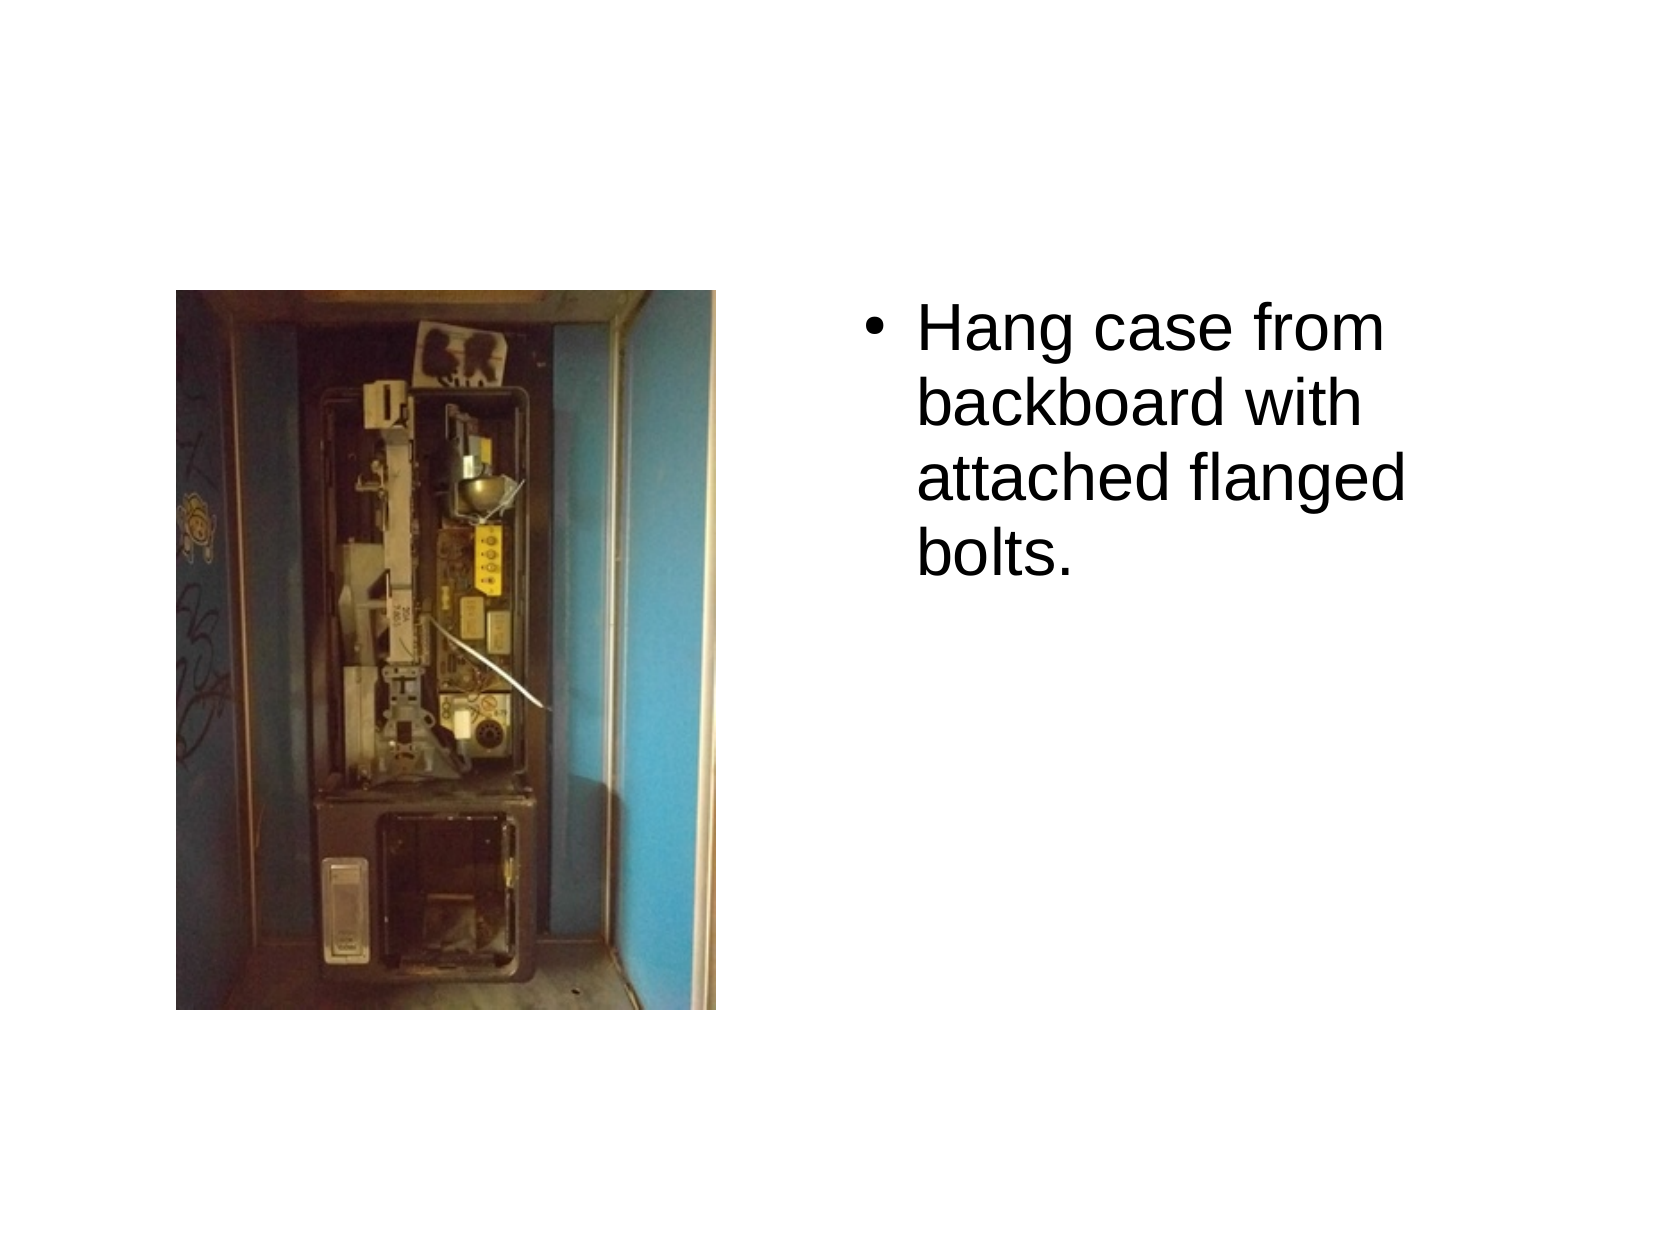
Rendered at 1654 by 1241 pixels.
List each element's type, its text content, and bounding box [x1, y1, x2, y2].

list Hang case from backboard with attached flanged bolts. [845, 290, 1572, 1010]
picture [176, 290, 716, 1010]
